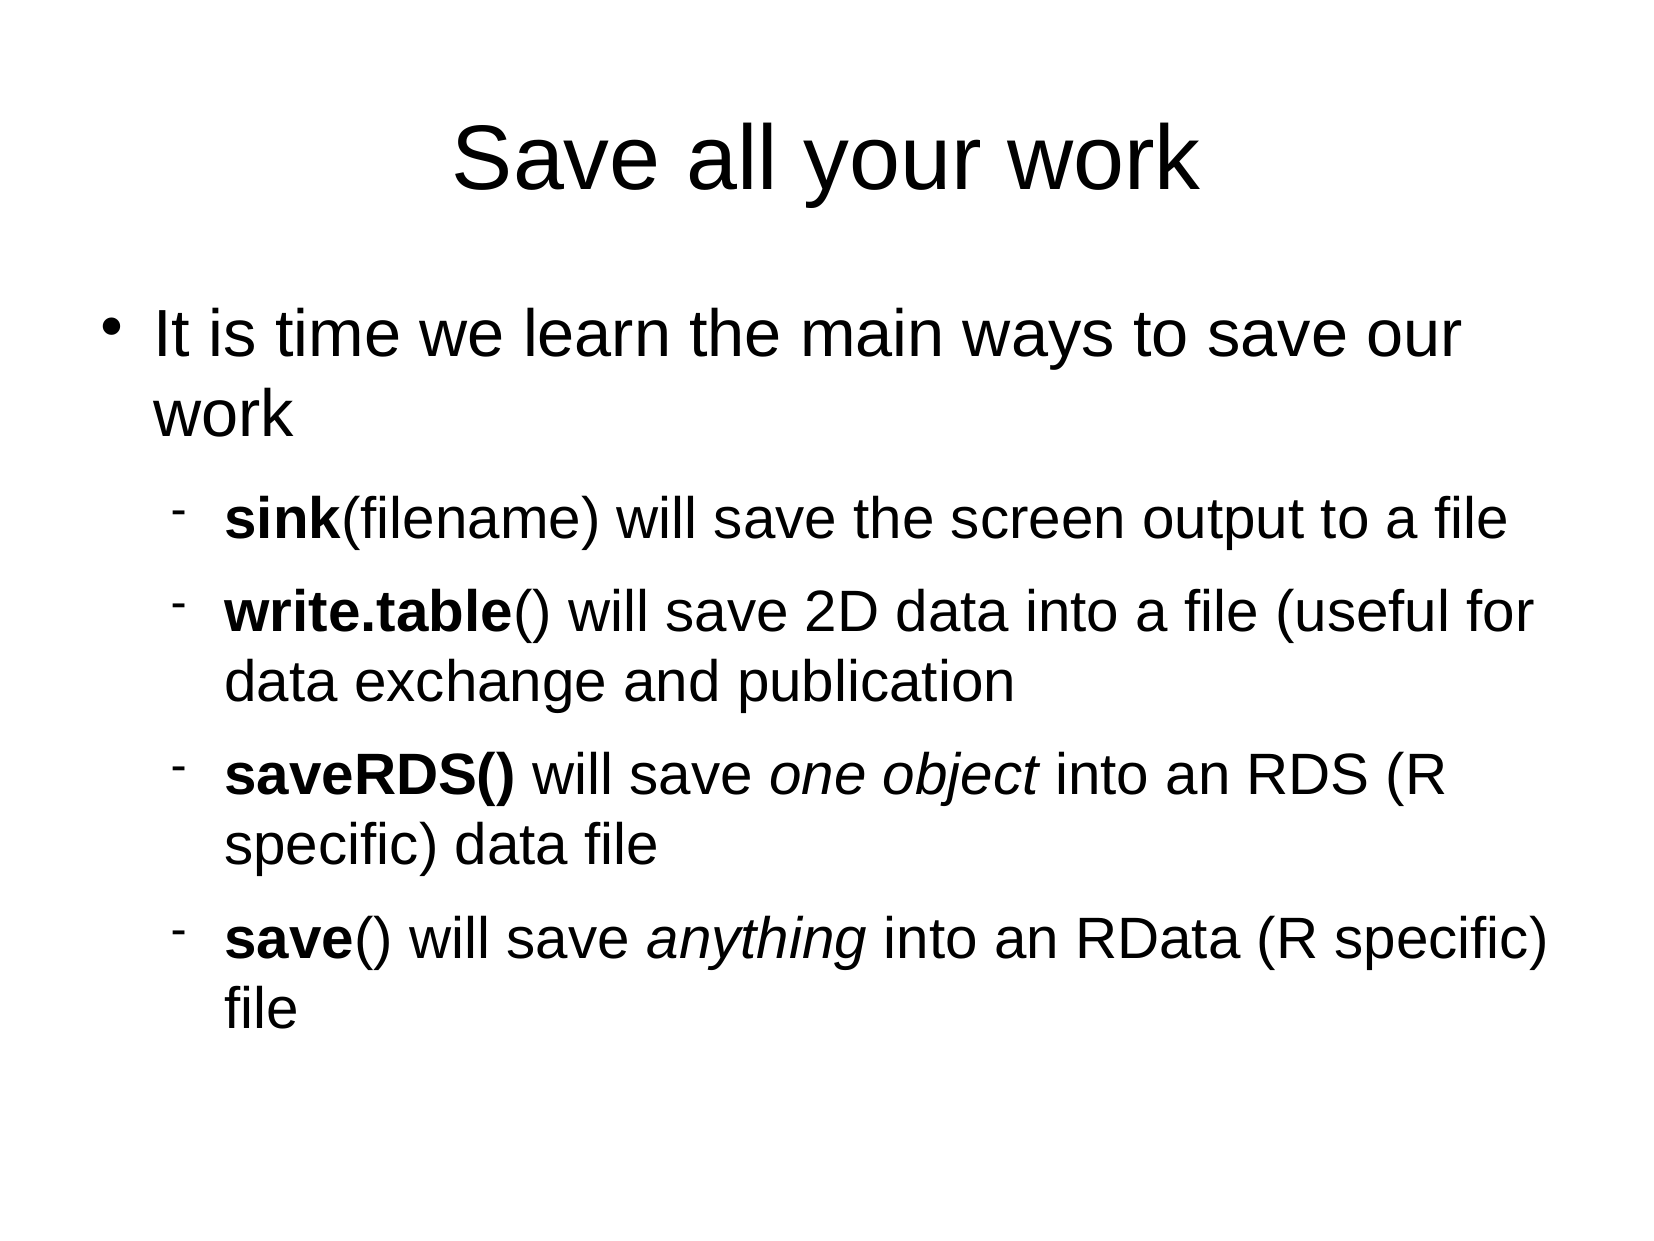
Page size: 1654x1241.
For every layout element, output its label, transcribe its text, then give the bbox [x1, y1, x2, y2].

text_box Save all your work [82, 49, 1571, 257]
text_box It is time we learn the main ways to save our work sink(filename) will save the screen output to a file write.table() will save 2D data into a file (useful for data exchange and publication saveRDS() will save one object into an RDS (R specific) data file save() will save anything into an RData (R specific) file [82, 290, 1571, 1087]
